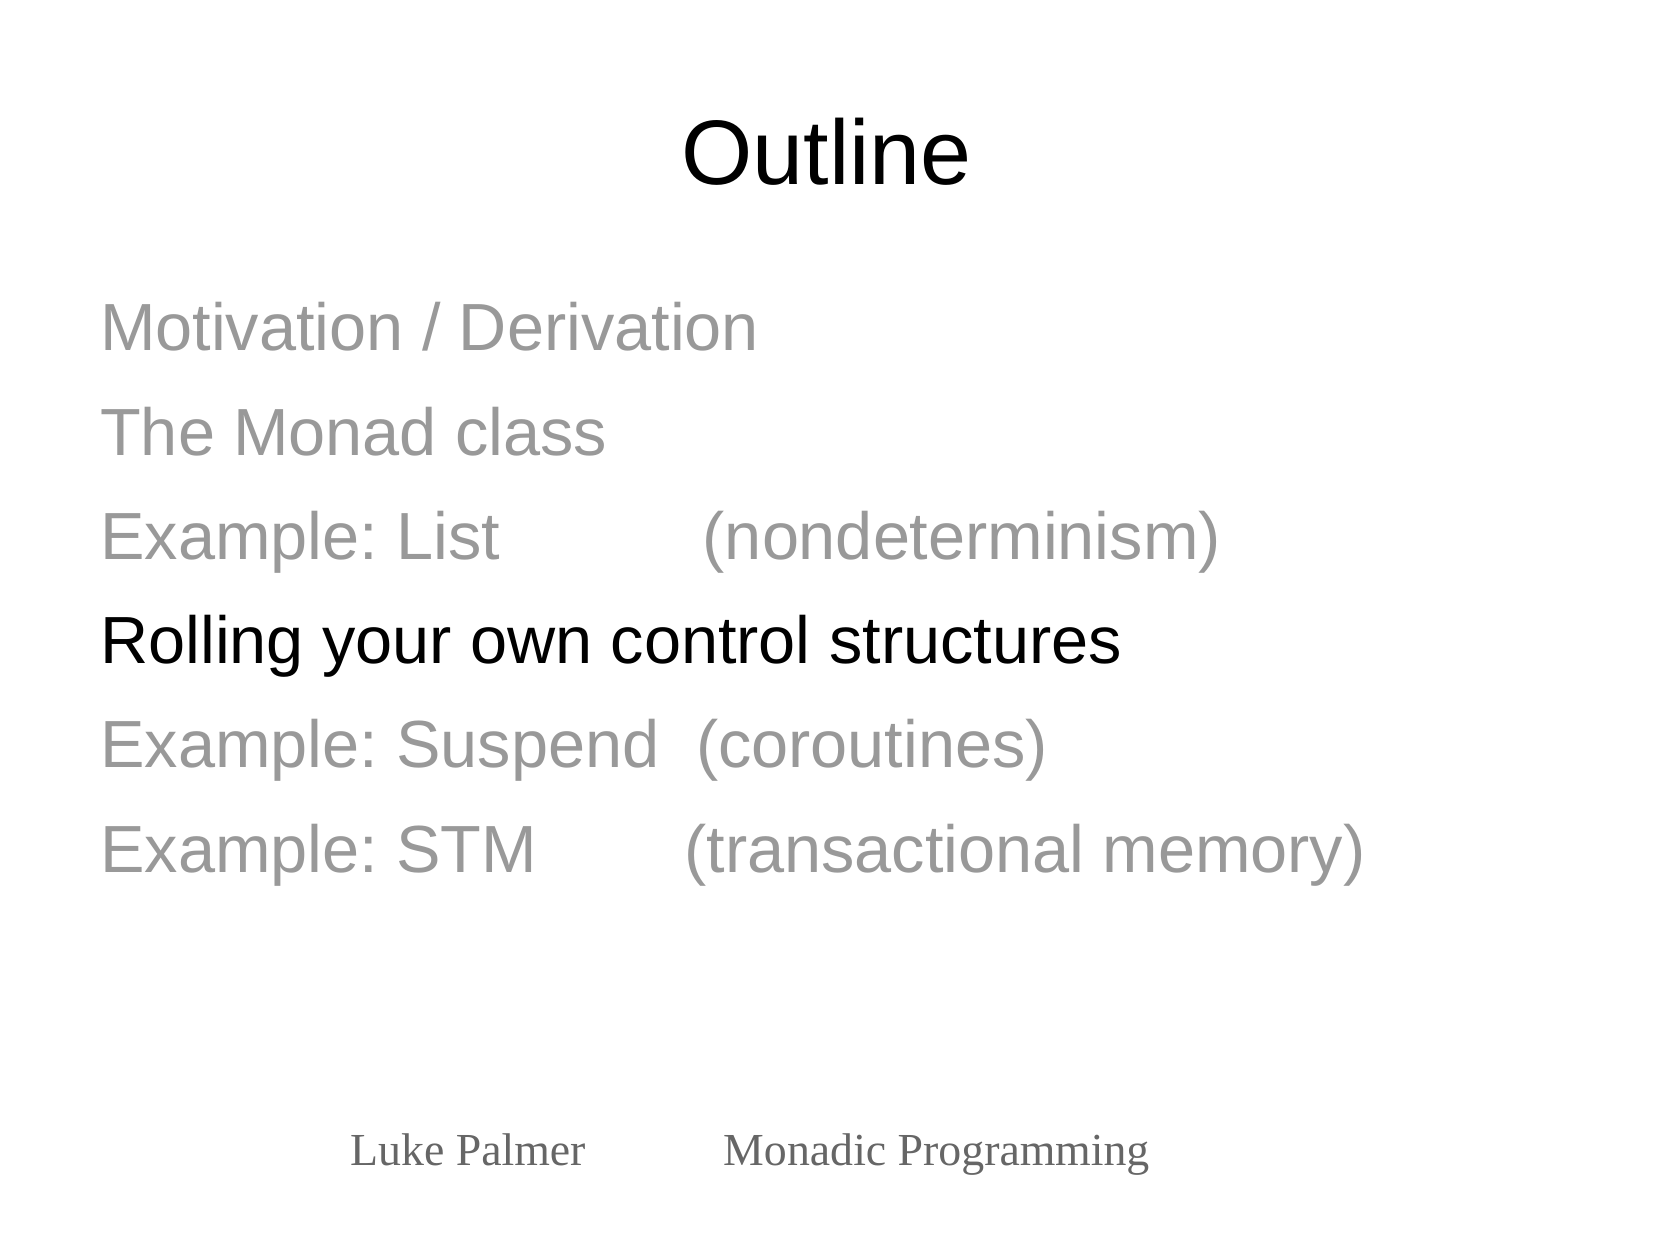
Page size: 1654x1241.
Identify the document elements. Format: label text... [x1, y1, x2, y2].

title Outline [82, 49, 1571, 257]
list Motivation / Derivation The Monad class Example: List (nondeterminism) Rolling your own control structures Example: Suspend (coroutines) Example: STM (transactional memory) [82, 290, 1571, 1109]
